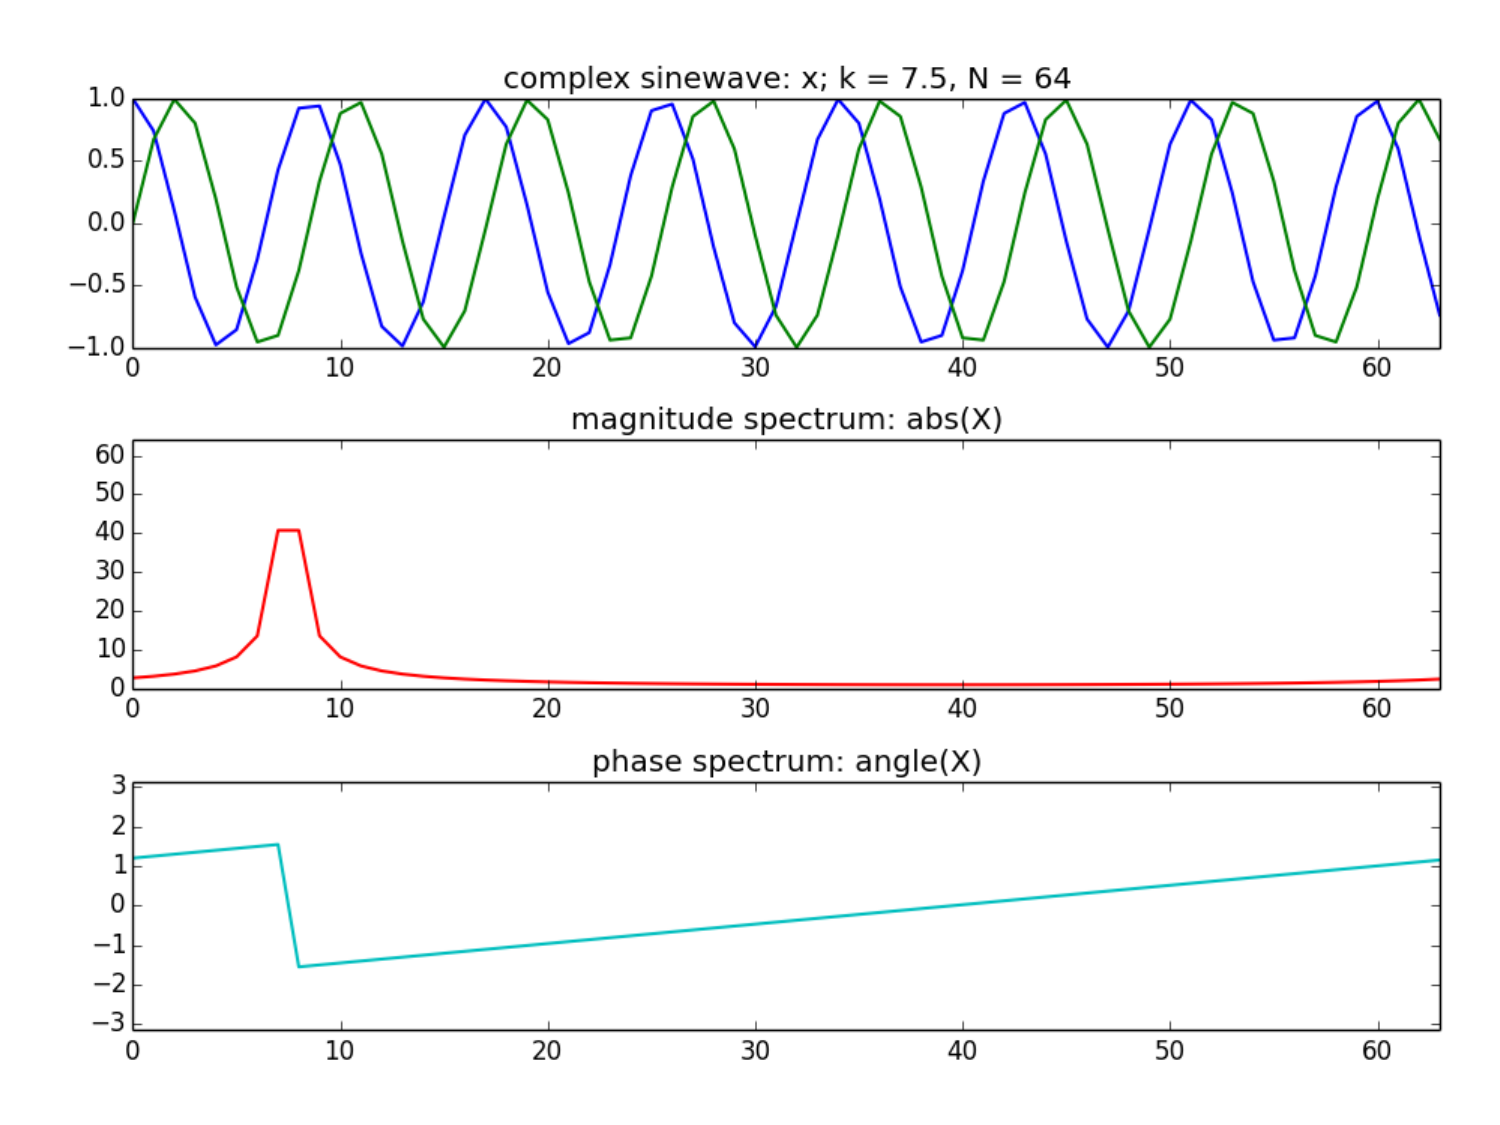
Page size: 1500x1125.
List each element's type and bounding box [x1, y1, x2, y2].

picture [41, 39, 1467, 1090]
